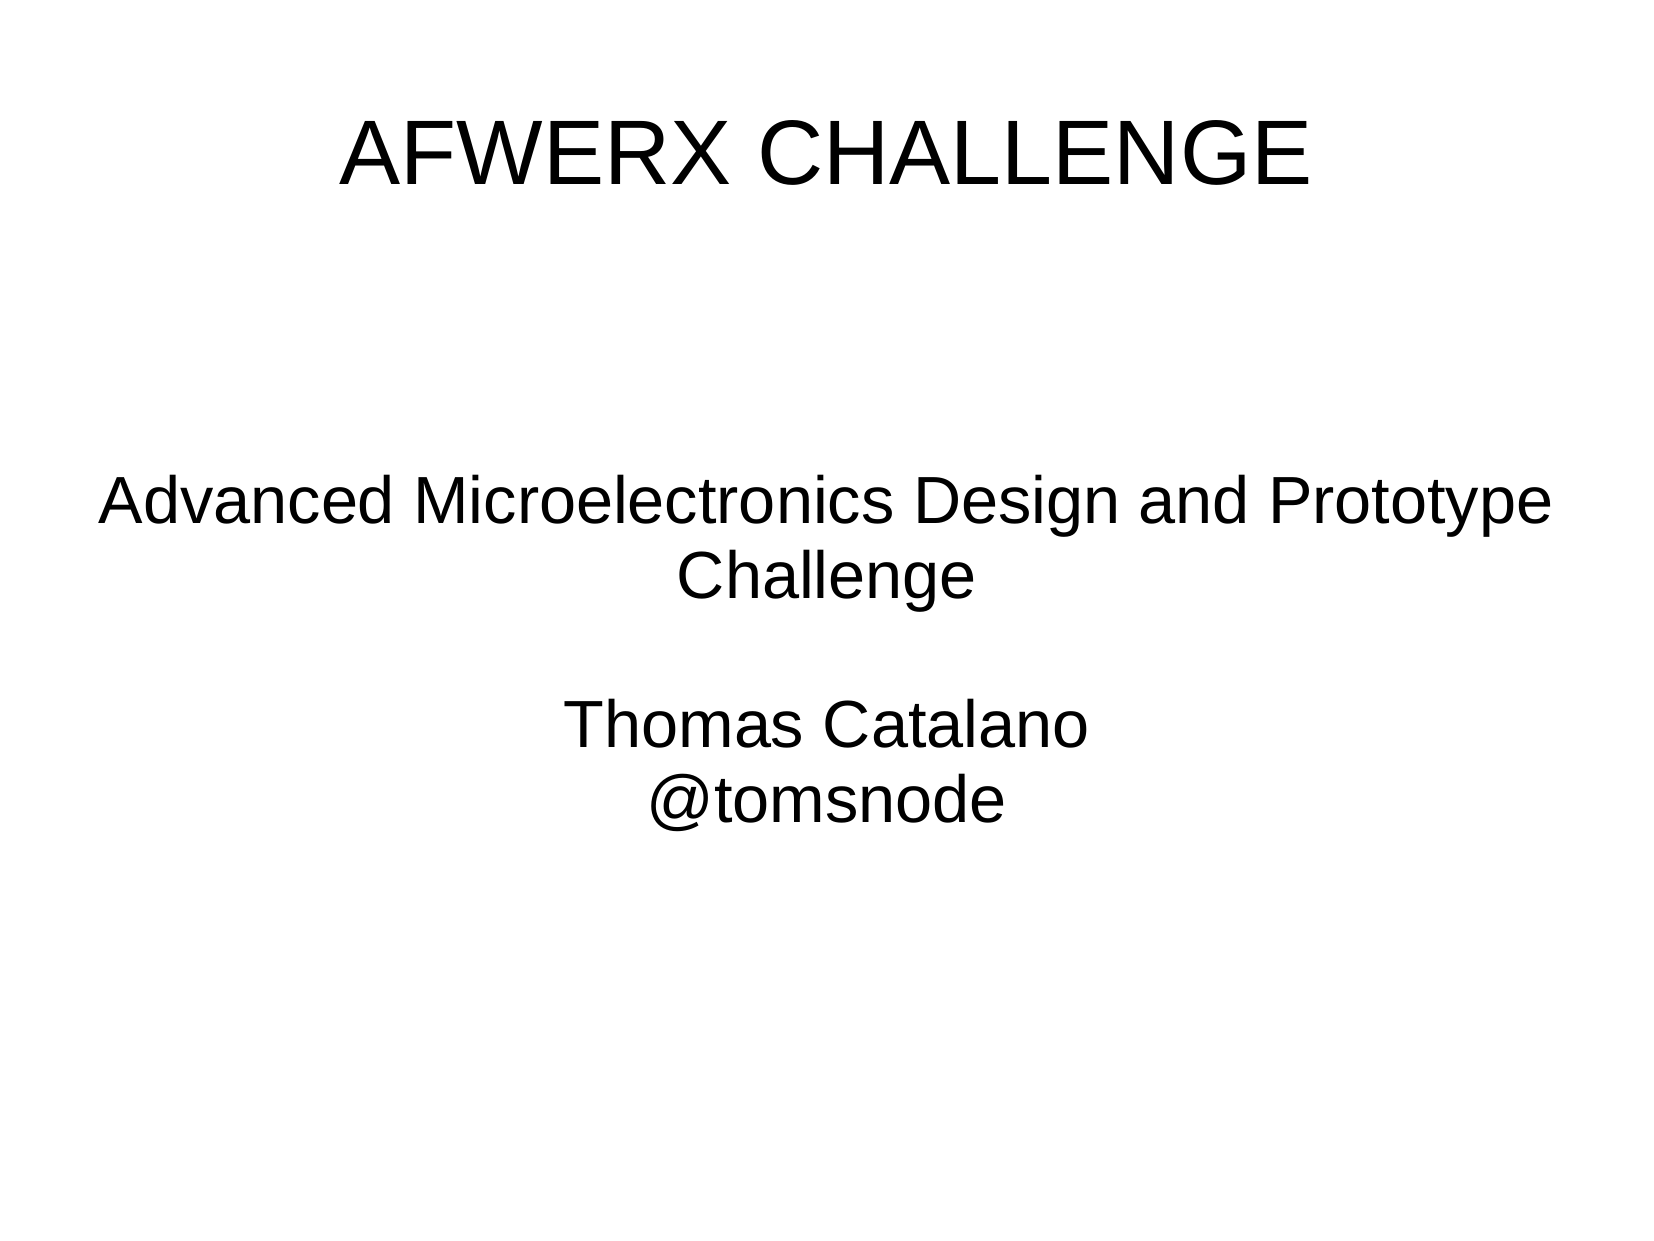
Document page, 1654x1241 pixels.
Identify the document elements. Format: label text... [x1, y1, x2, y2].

subtitle Advanced Microelectronics Design and Prototype Challenge Thomas Catalano @tomsnode [82, 290, 1571, 1010]
title AFWERX CHALLENGE [82, 49, 1571, 257]
